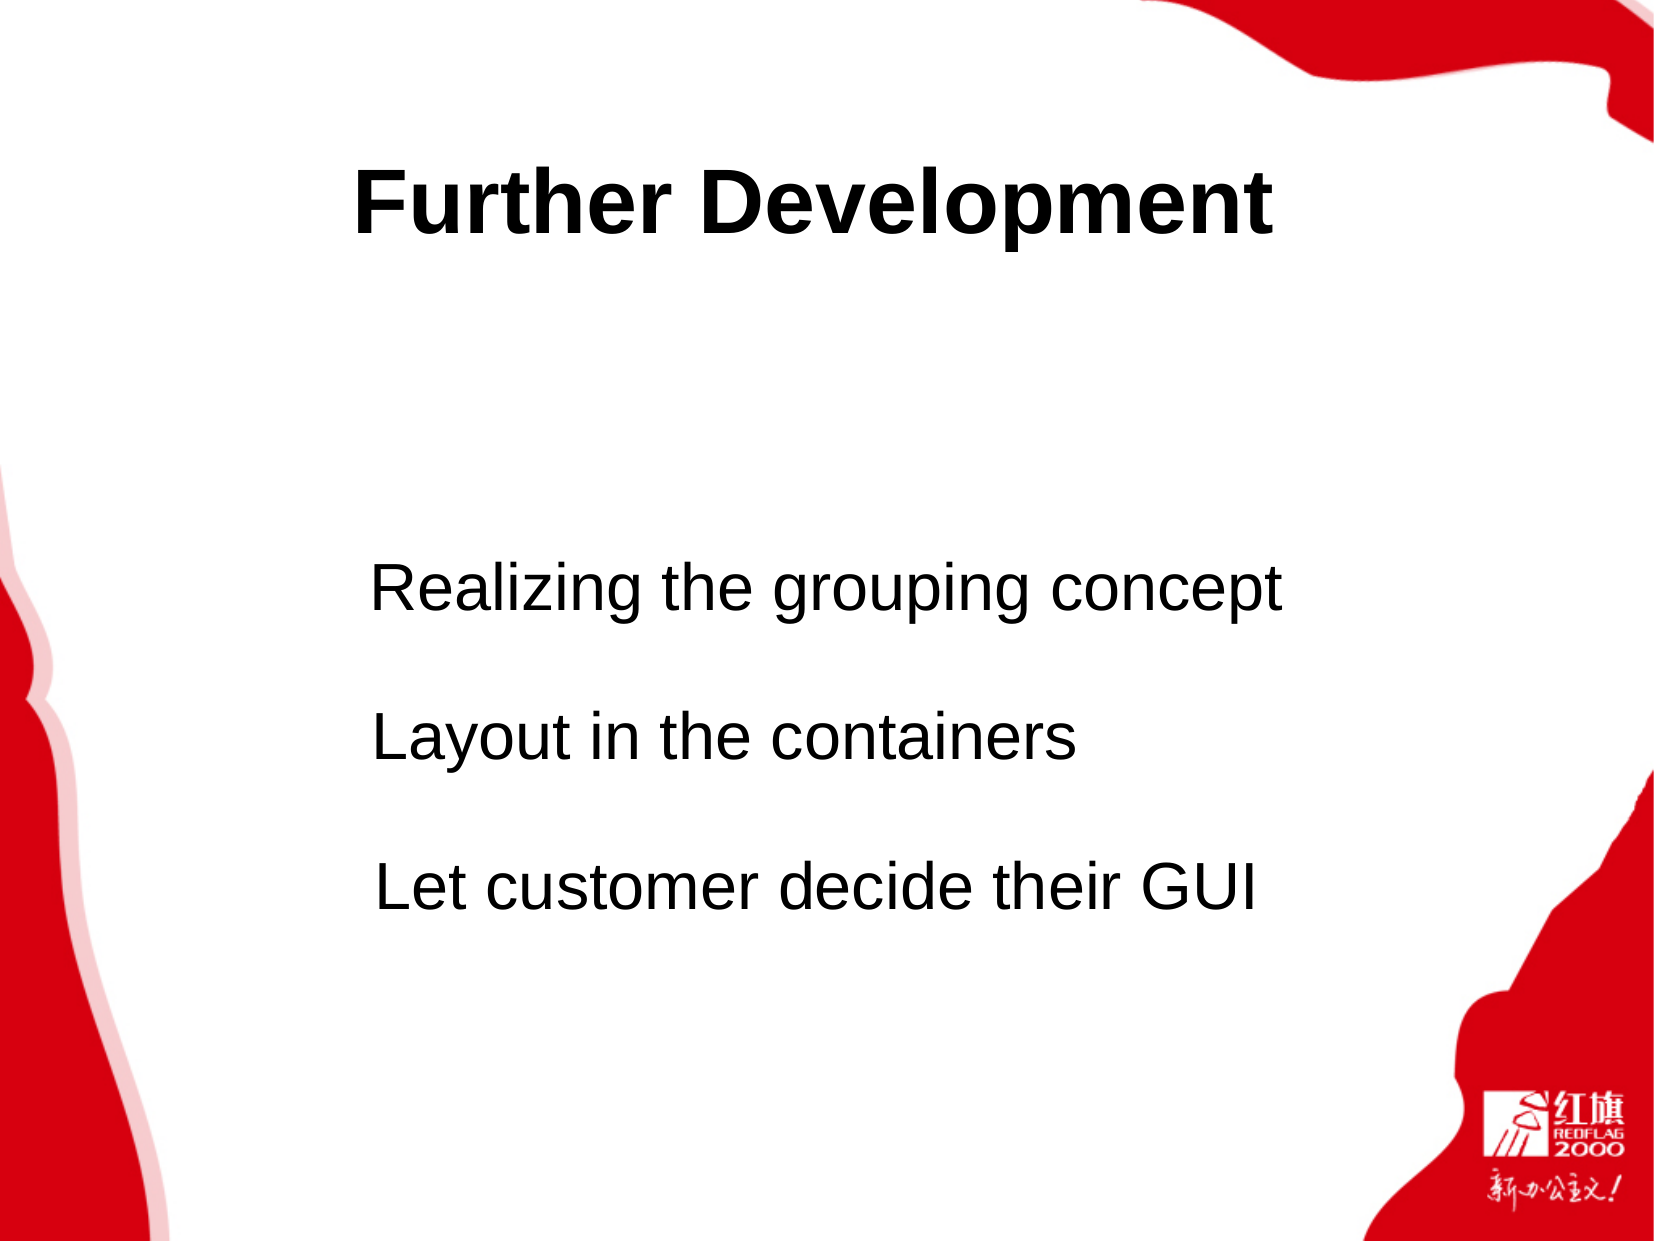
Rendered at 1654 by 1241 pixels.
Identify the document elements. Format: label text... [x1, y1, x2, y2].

title Further Development [82, 49, 1571, 297]
subtitle Realizing the grouping concept Layout in the containers Let customer decide their GUI [82, 297, 1571, 1102]
picture [0, 0, 1654, 1241]
